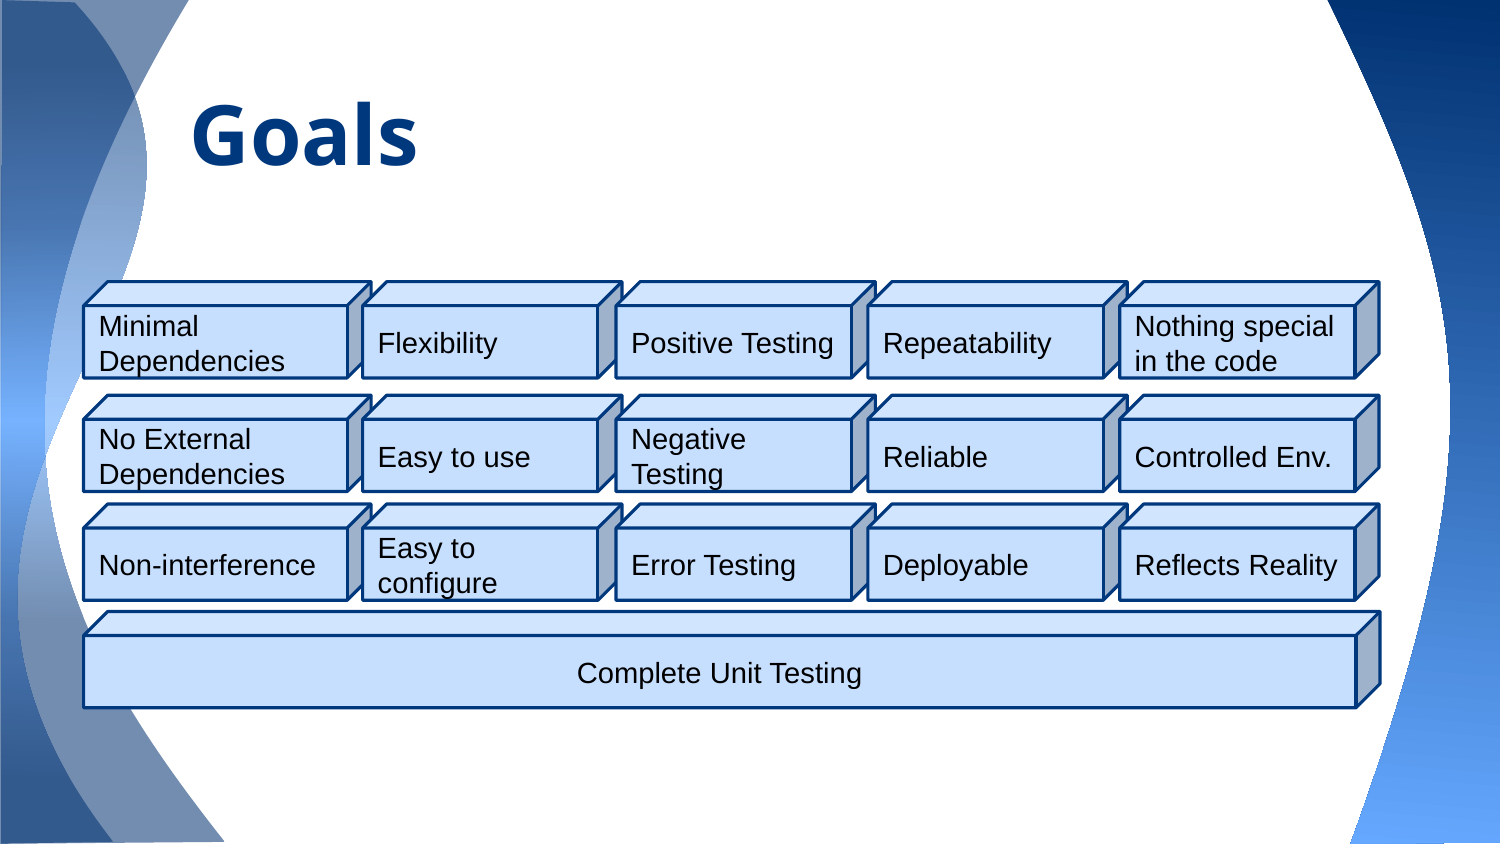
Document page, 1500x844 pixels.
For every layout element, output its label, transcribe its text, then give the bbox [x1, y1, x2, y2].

text_box Nothing special in the code [1120, 306, 1354, 378]
text_box Error Testing [616, 529, 851, 600]
text_box Negative Testing [616, 420, 851, 492]
text_box Repeatability [868, 306, 1103, 378]
text_box Reliable [868, 420, 1103, 492]
title Goals [174, 33, 1425, 197]
text_box Easy to use [363, 420, 597, 492]
text_box Non-interference [84, 529, 347, 600]
text_box Controlled Env. [1120, 420, 1354, 492]
text_box Minimal Dependencies [84, 306, 347, 378]
text_box Flexibility [363, 306, 597, 378]
text_box Easy to configure [363, 529, 597, 600]
text_box No External Dependencies [84, 420, 347, 492]
text_box Reflects Reality [1120, 529, 1354, 600]
text_box Deployable [868, 529, 1103, 600]
text_box Positive Testing [616, 306, 851, 378]
text_box Complete Unit Testing [84, 636, 1355, 708]
